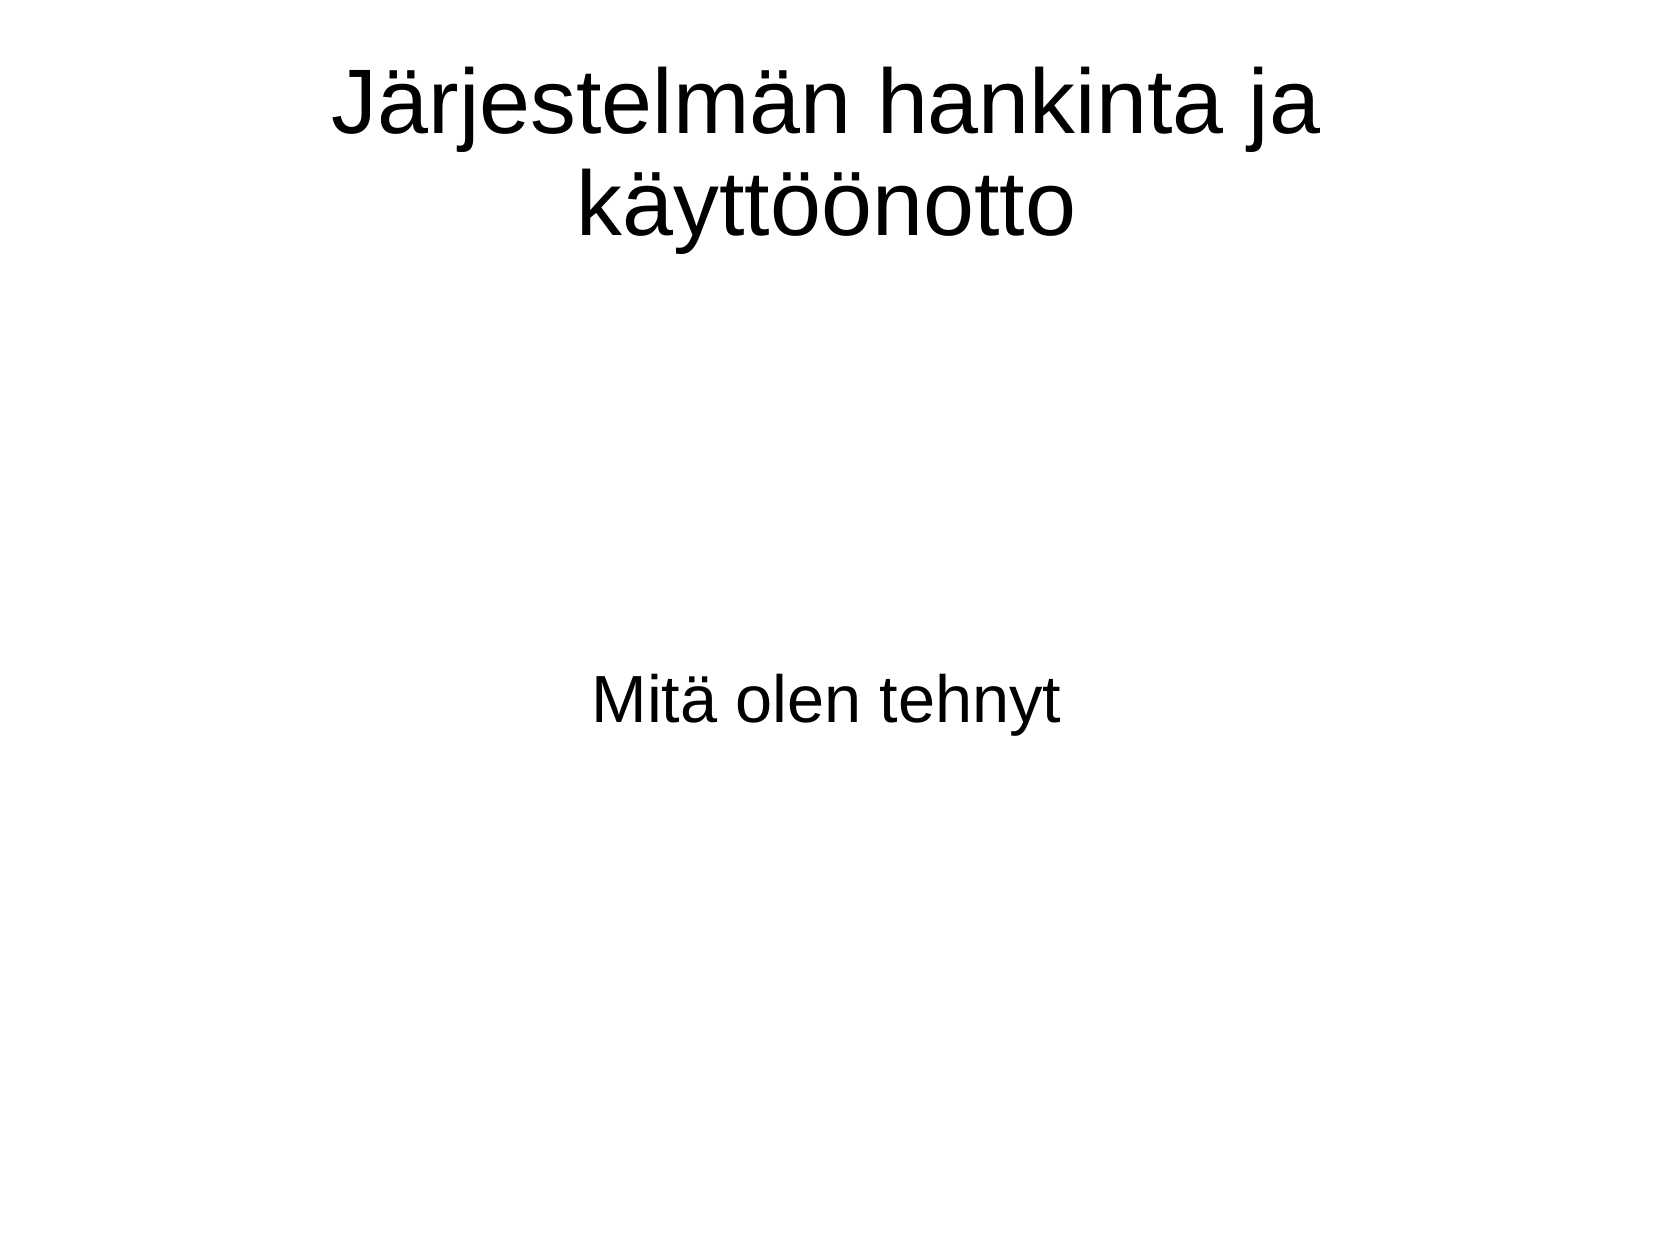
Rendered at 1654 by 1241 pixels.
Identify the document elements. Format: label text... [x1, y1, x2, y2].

title Järjestelmän hankinta ja käyttöönotto [82, 49, 1571, 257]
subtitle Mitä olen tehnyt [82, 290, 1571, 1109]
